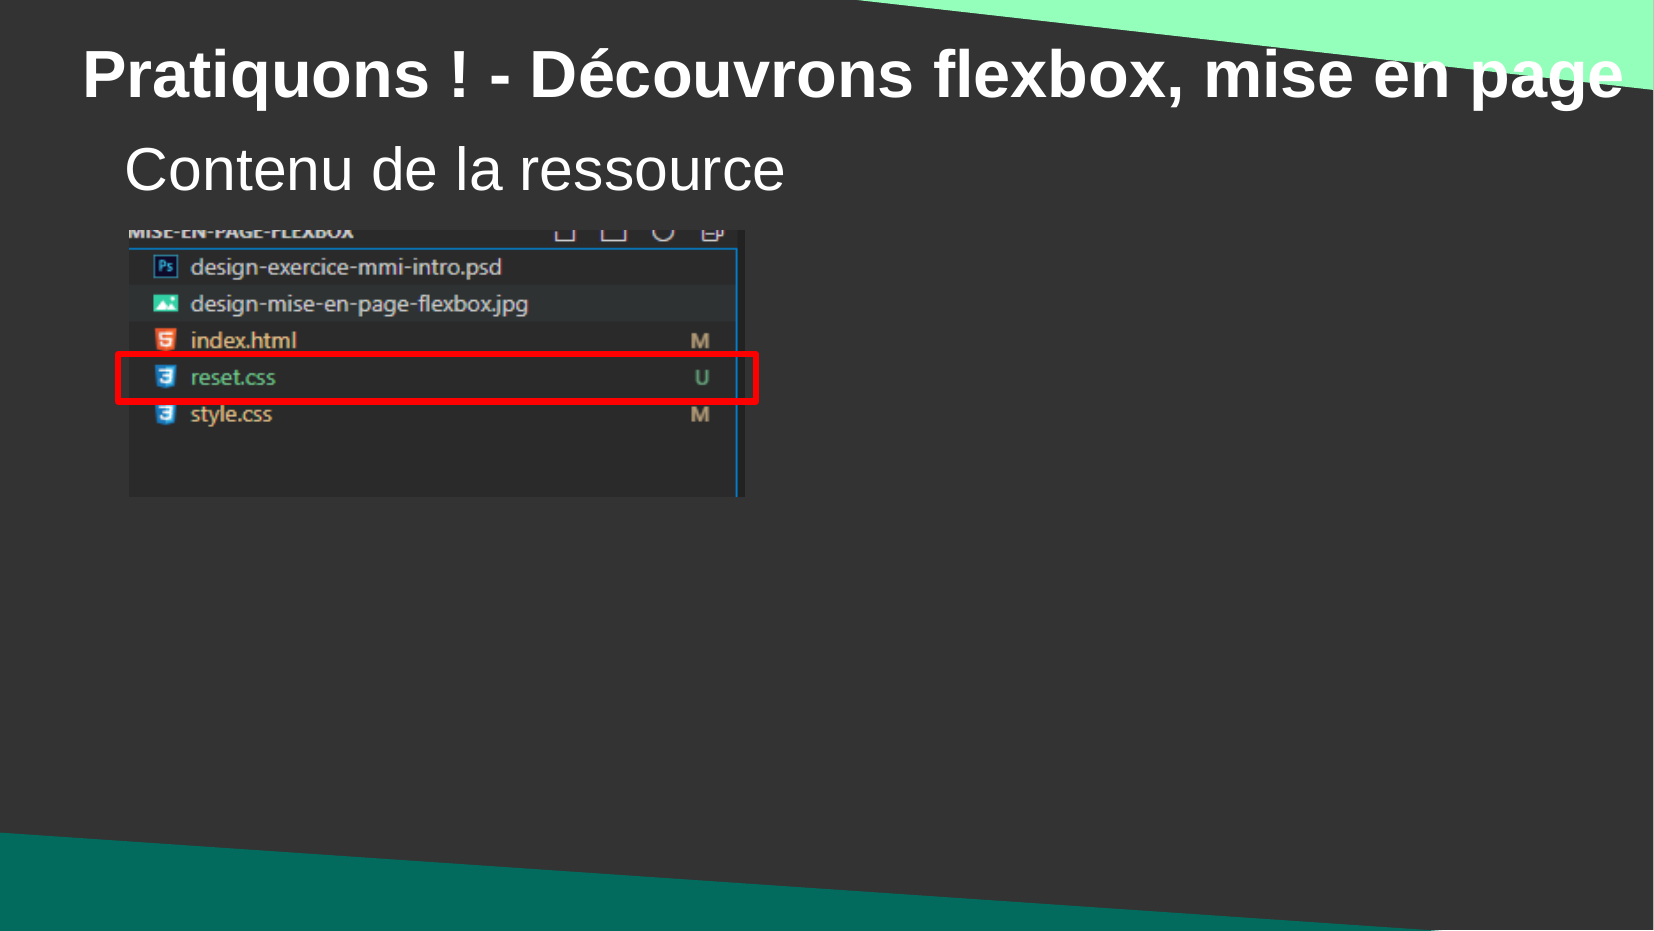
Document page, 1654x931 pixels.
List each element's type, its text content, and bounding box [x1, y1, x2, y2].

picture [129, 405, 745, 497]
picture [129, 357, 745, 398]
text_box [857, 0, 1654, 90]
list Contenu de la ressource [67, 135, 1607, 204]
title Pratiquons ! - Découvrons flexbox, mise en page [82, 37, 1630, 112]
picture [129, 230, 745, 351]
